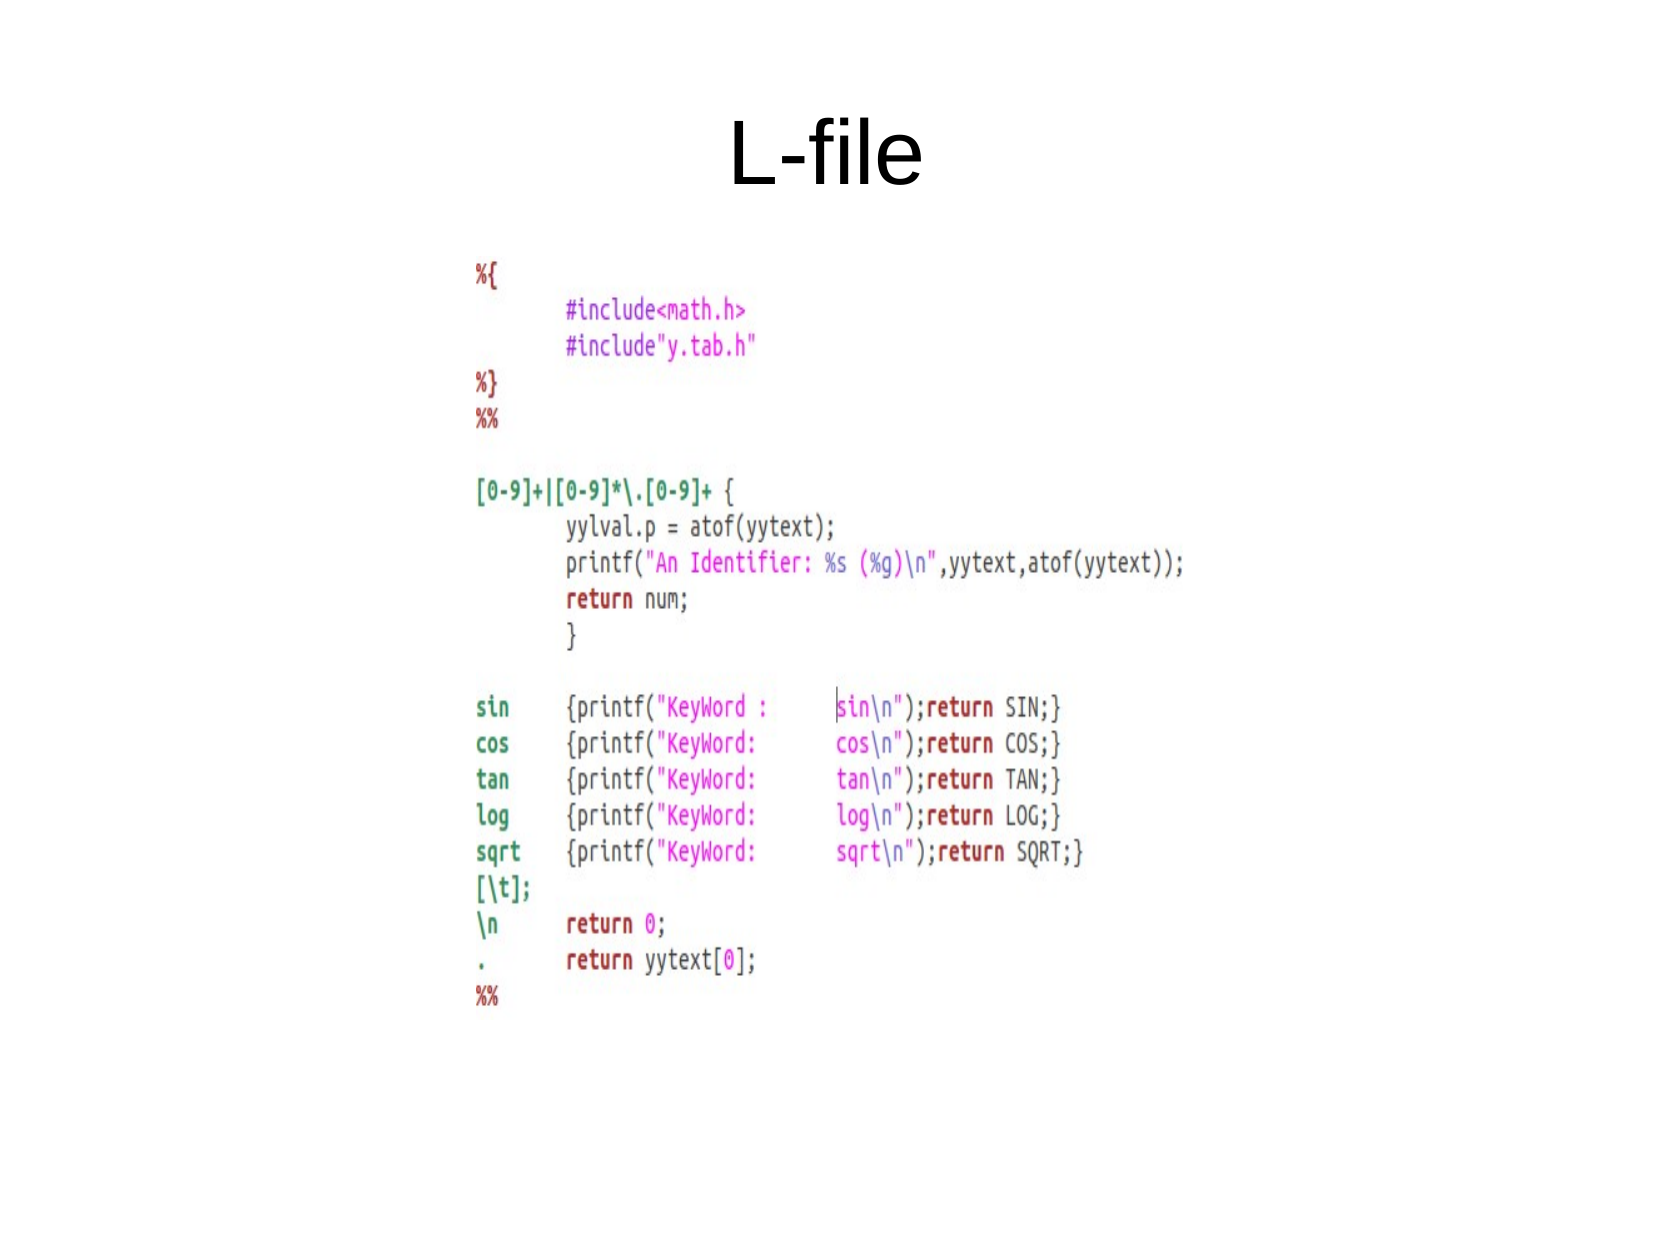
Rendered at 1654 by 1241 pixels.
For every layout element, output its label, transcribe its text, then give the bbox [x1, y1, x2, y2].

picture [476, 256, 1183, 1021]
title L-file [82, 49, 1571, 257]
